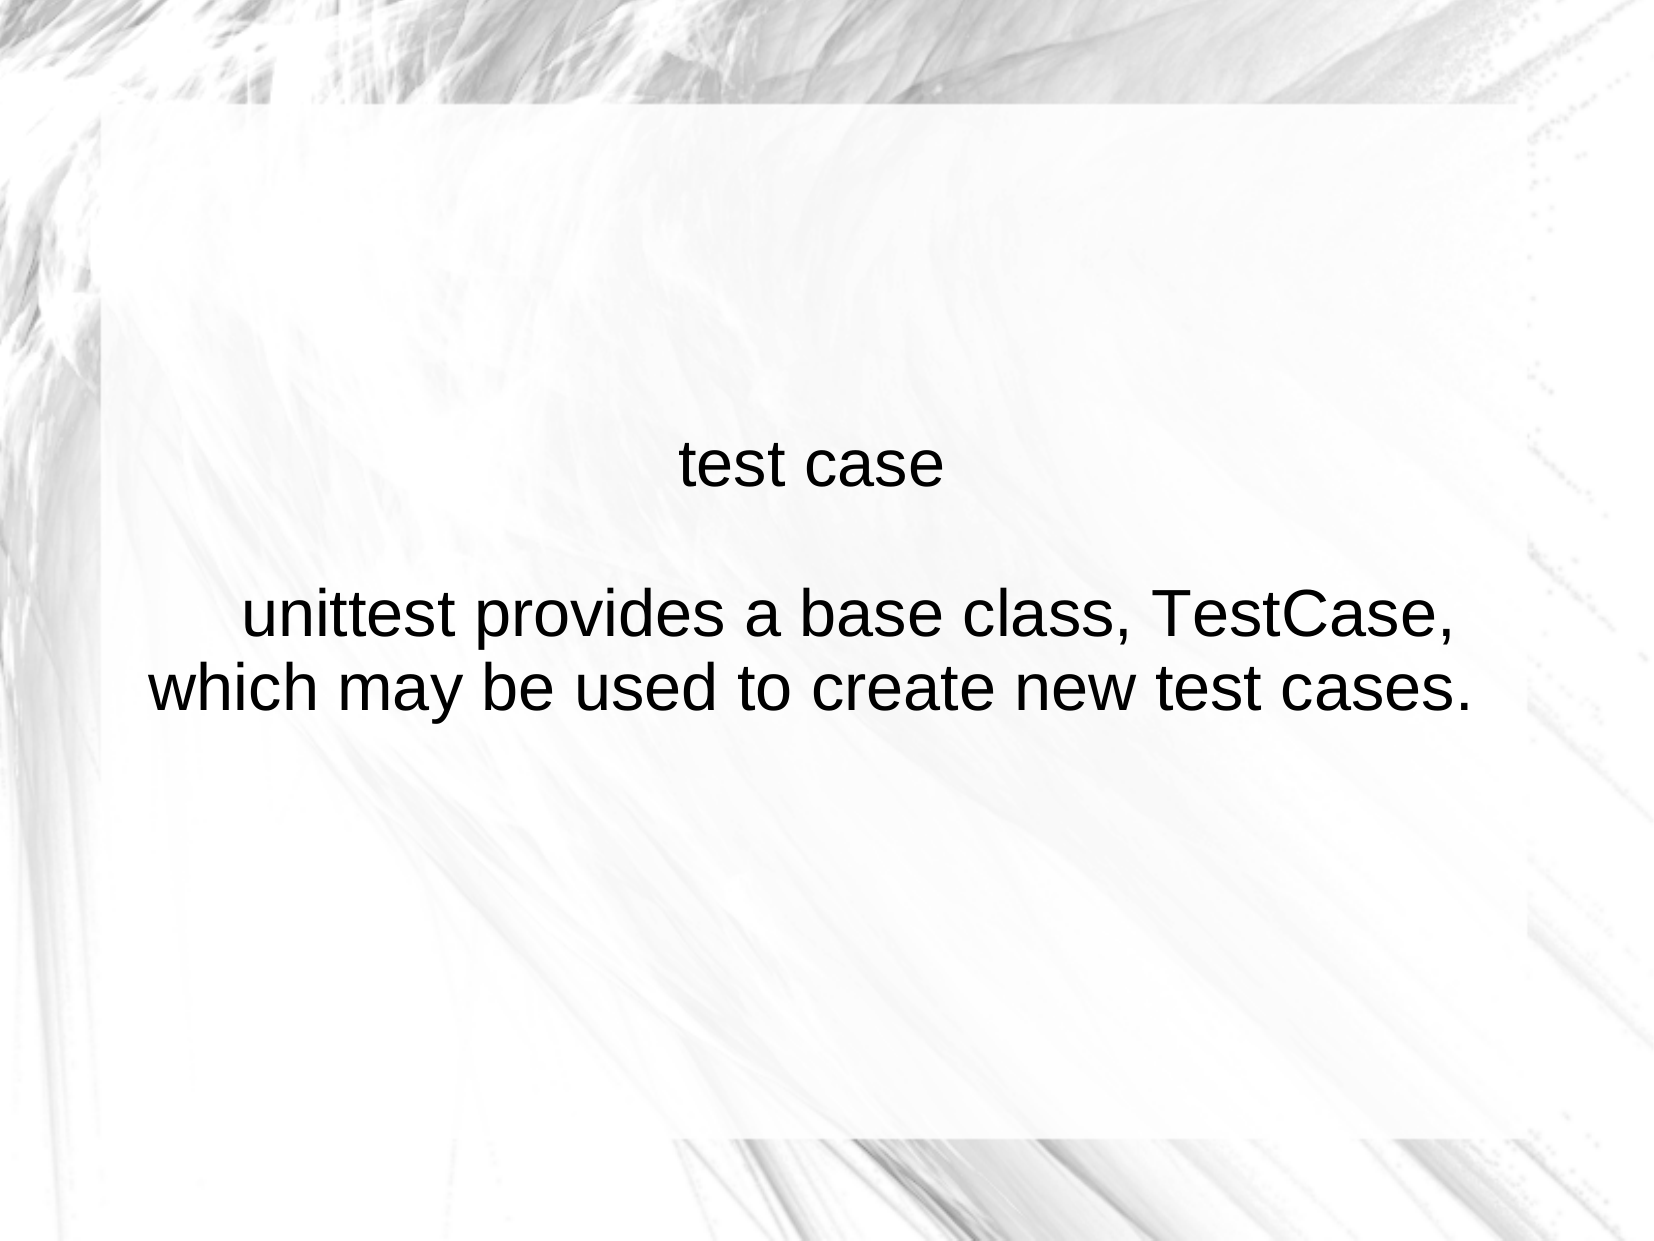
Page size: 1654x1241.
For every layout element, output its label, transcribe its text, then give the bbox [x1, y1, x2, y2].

picture [0, 0, 1654, 1241]
subtitle test case unittest provides a base class, TestCase, which may be used to create new test cases. [118, 112, 1506, 1039]
